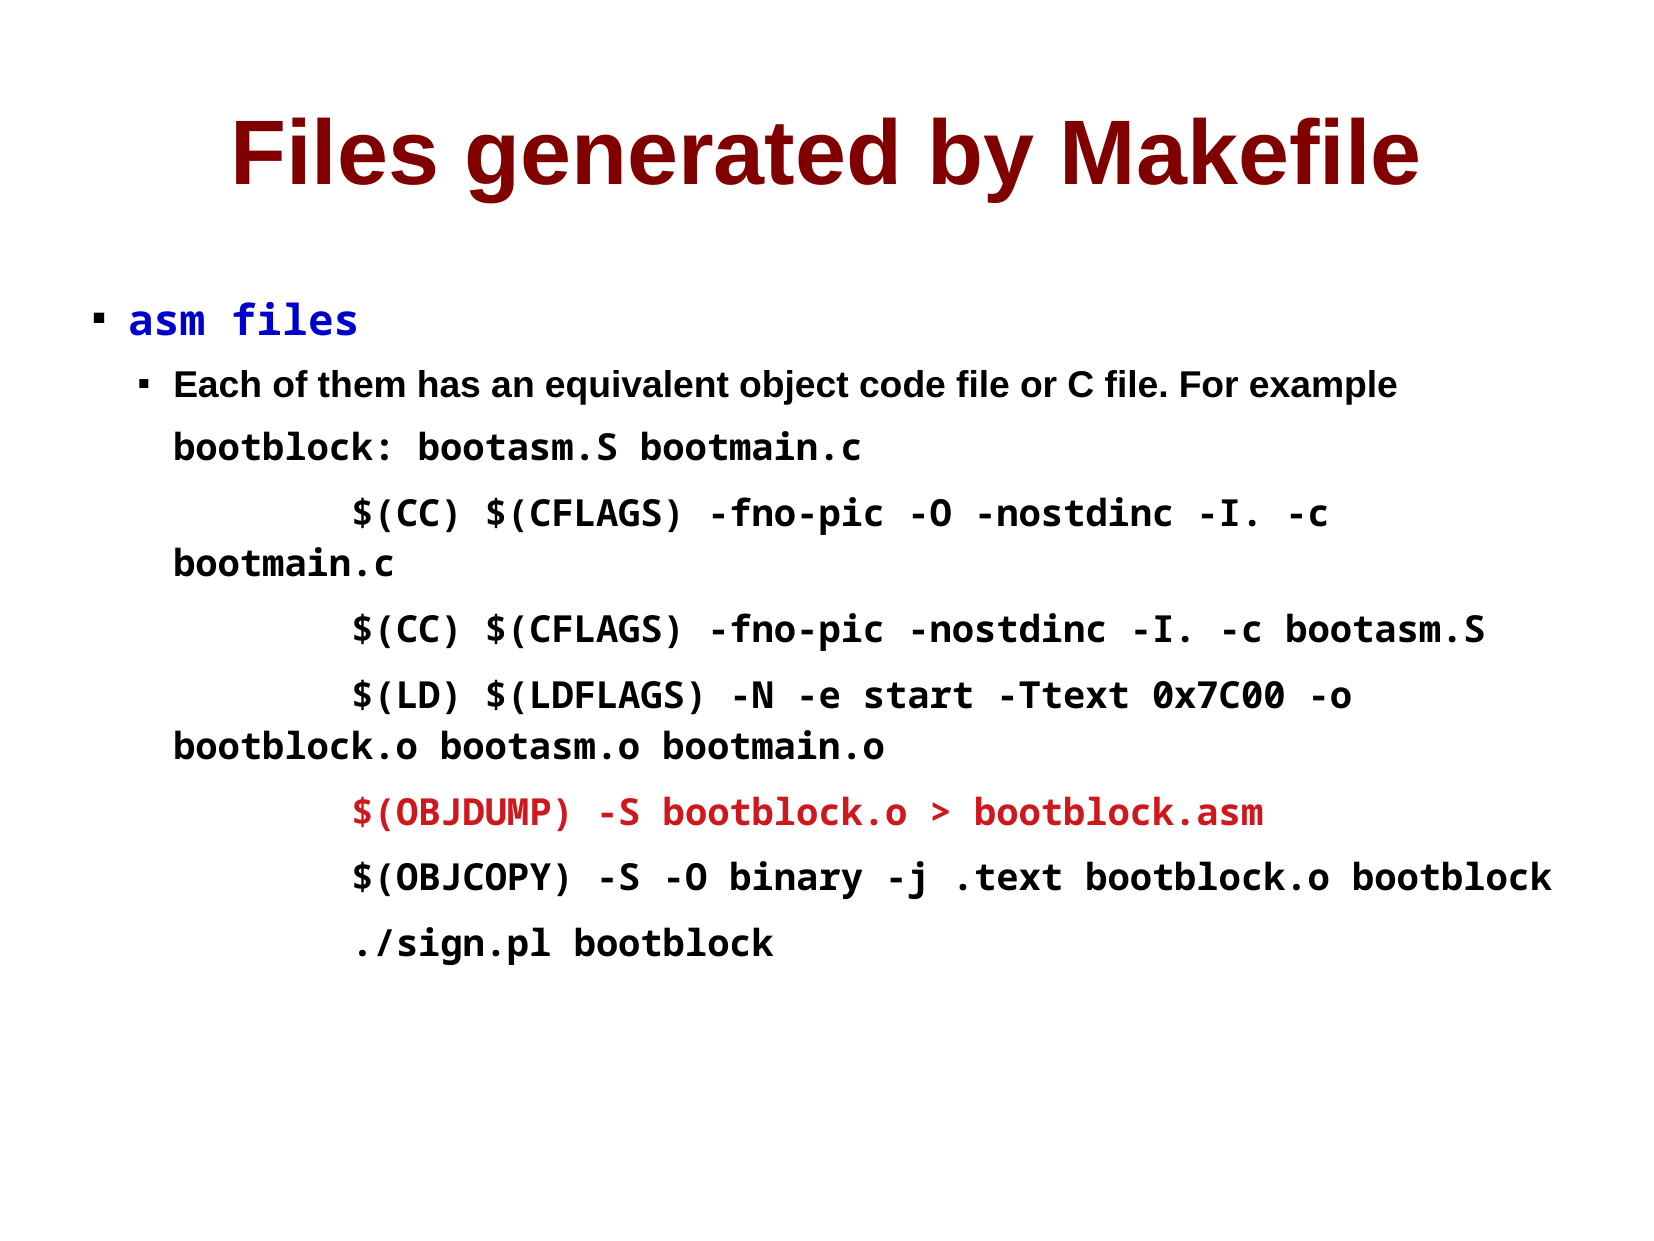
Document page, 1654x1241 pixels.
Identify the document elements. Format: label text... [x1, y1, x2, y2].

title Files generated by Makefile [82, 49, 1571, 257]
list asm files Each of them has an equivalent object code file or C file. For example bootblock: bootasm.S bootmain.c $(CC) $(CFLAGS) -fno-pic -O -nostdinc -I. -c bootmain.c $(CC) $(CFLAGS) -fno-pic -nostdinc -I. -c bootasm.S $(LD) $(LDFLAGS) -N -e start -Ttext 0x7C00 -o bootblock.o bootasm.o bootmain.o $(OBJDUMP) -S bootblock.o > bootblock.asm $(OBJCOPY) -S -O binary -j .text bootblock.o bootblock ./sign.pl bootblock [82, 290, 1571, 1010]
